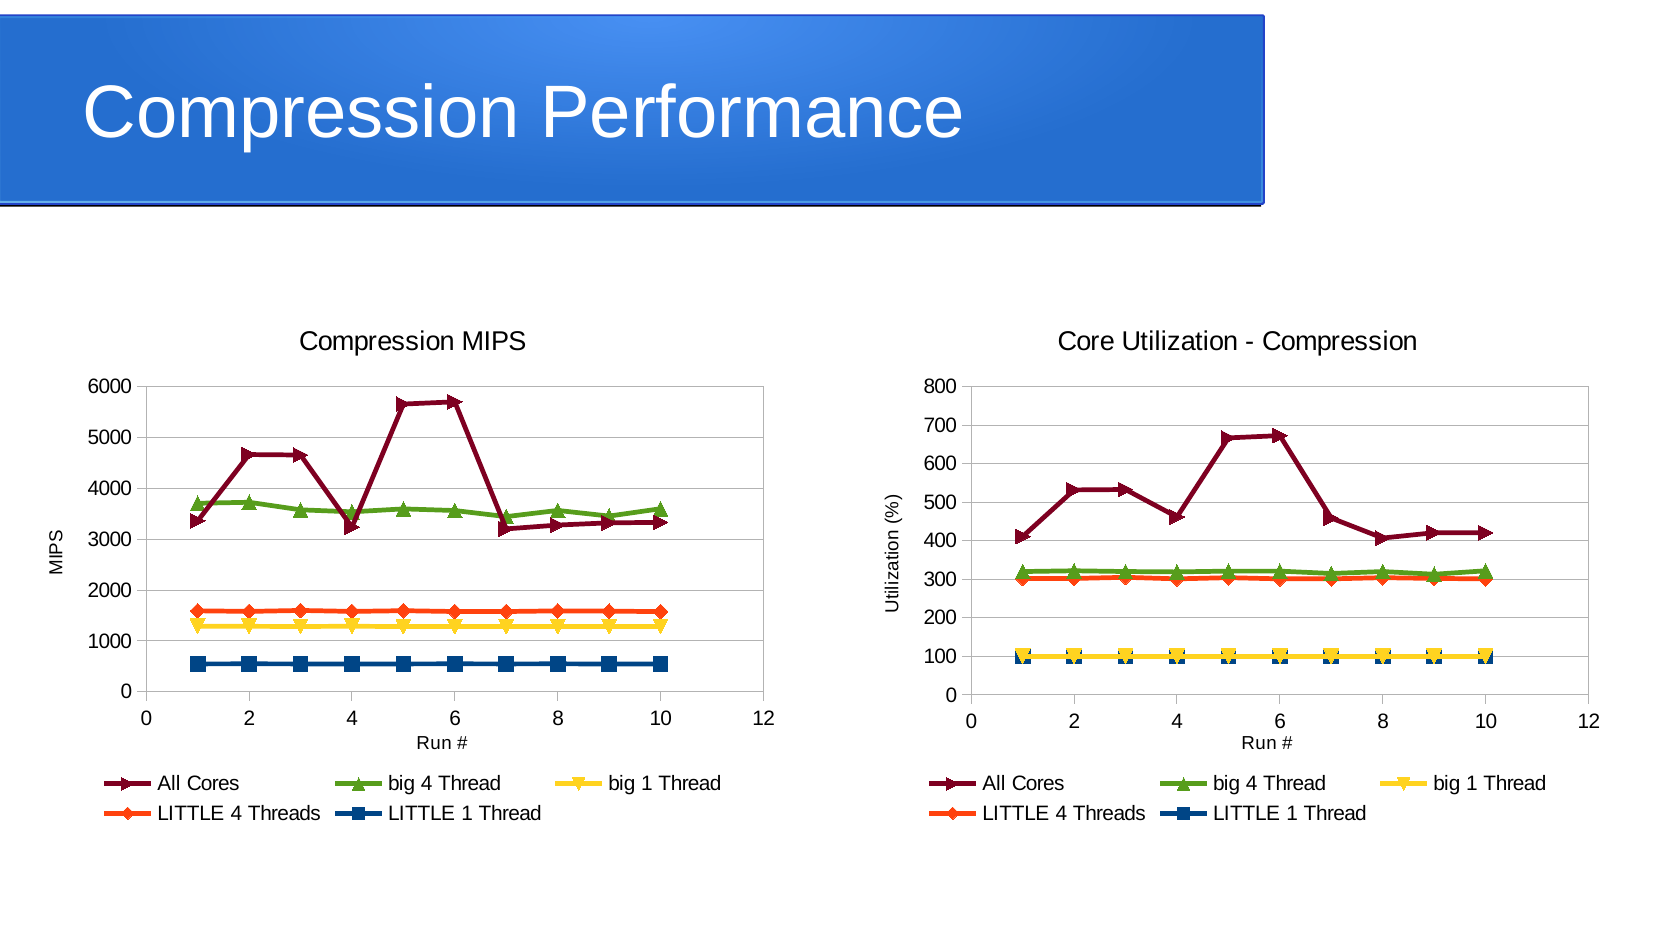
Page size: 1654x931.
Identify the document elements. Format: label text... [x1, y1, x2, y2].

chart [37, 300, 788, 832]
chart [862, 300, 1613, 832]
title Compression Performance [82, 35, 1235, 189]
